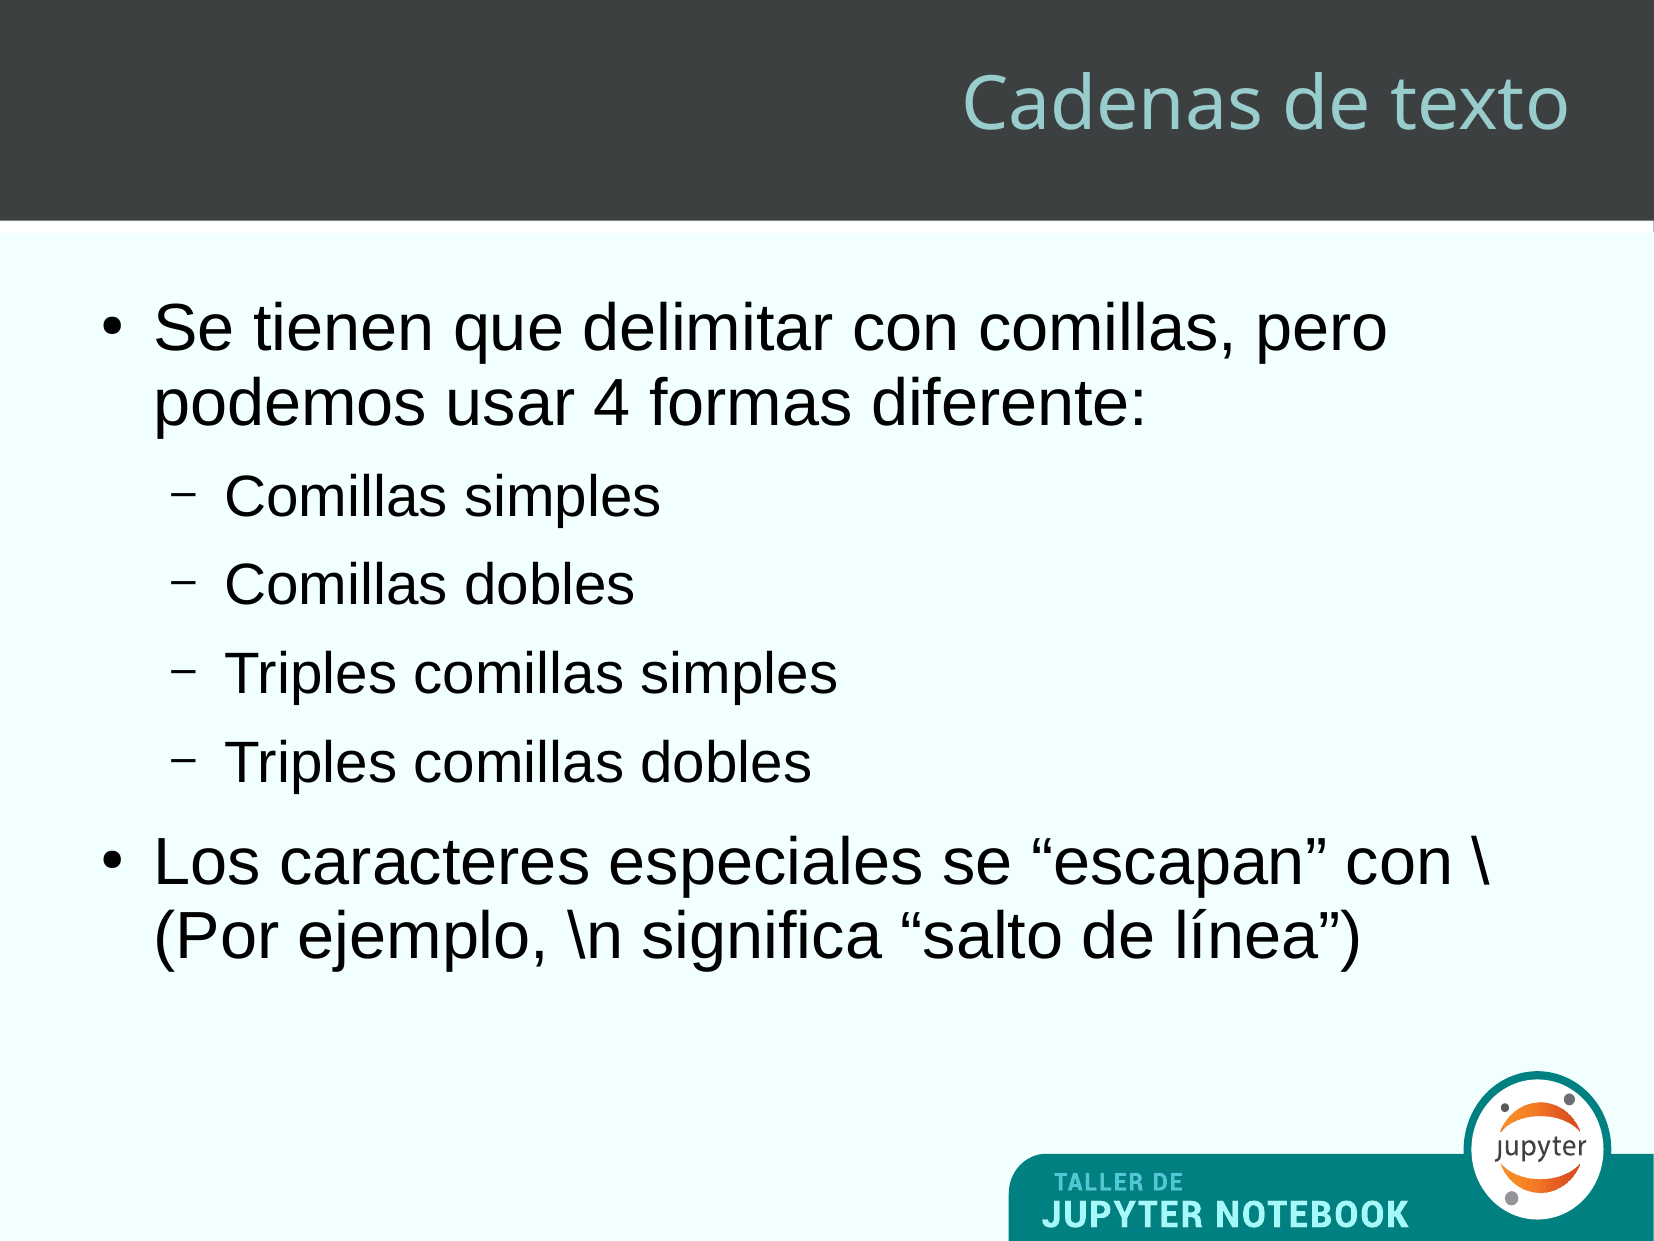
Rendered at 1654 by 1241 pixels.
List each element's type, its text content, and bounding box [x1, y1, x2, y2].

list Se tienen que delimitar con comillas, pero podemos usar 4 formas diferente: Comillas simples Comillas dobles Triples comillas simples Triples comillas dobles Los caracteres especiales se “escapan” con \ (Por ejemplo, \n significa “salto de línea”) [82, 290, 1571, 1010]
title Cadenas de texto [82, 49, 1571, 257]
